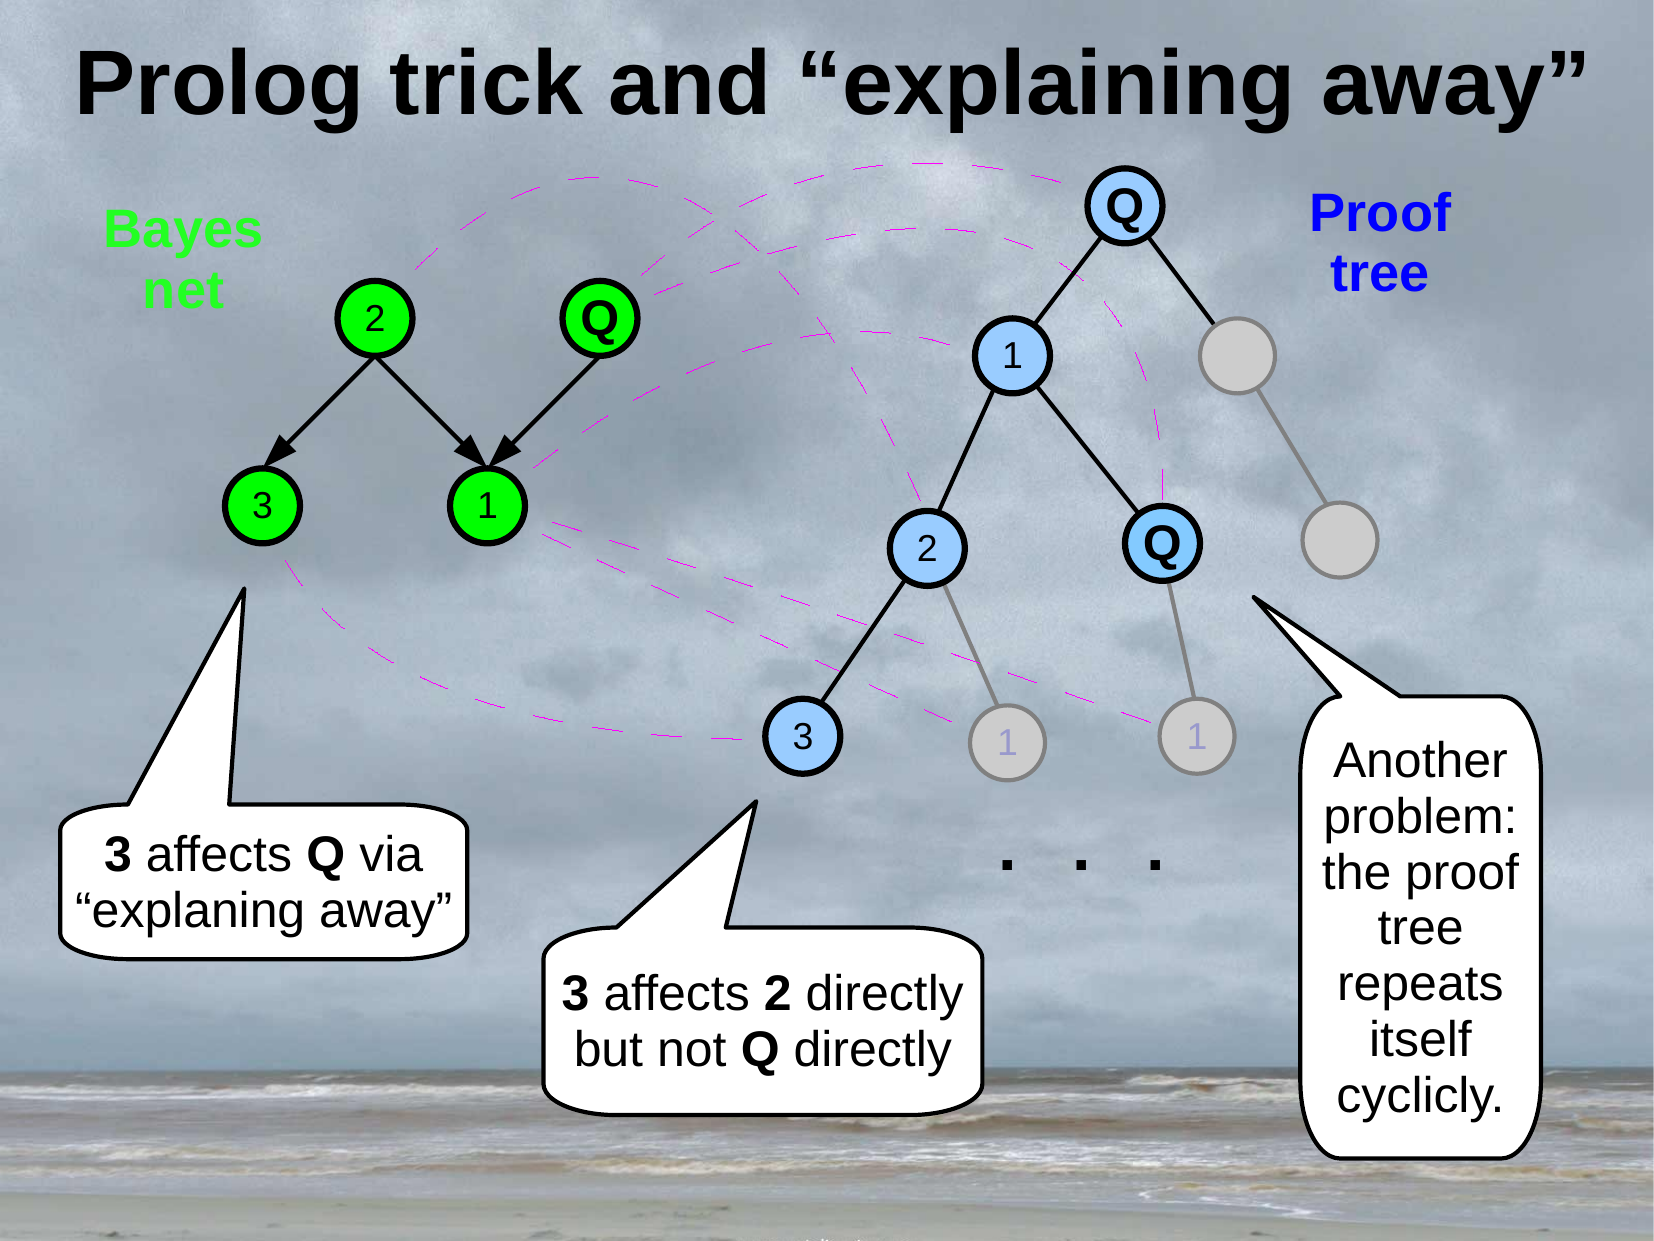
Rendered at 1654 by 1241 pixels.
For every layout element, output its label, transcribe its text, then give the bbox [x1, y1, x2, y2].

text_box Another problem: the proof tree repeats itself cyclicly. [1253, 596, 1541, 1159]
text_box 2 [337, 280, 413, 356]
text_box 1 [1159, 698, 1235, 774]
title Prolog trick and “explaining away” [41, 31, 1626, 136]
text_box Q [1087, 168, 1163, 244]
text_box Proof tree [1270, 174, 1492, 314]
text_box [1200, 318, 1276, 394]
text_box 1 [450, 468, 526, 544]
text_box 1 [975, 318, 1051, 394]
text_box Q [1125, 505, 1201, 581]
text_box [1302, 502, 1378, 578]
text_box 1 [970, 705, 1046, 781]
text_box Bayes net [73, 191, 295, 331]
text_box Q [562, 280, 638, 356]
text_box 3 [765, 698, 841, 774]
text_box 3 affects 2 directly but not Q directly [543, 801, 983, 1116]
text_box 3 [225, 468, 301, 544]
text_box 2 [889, 510, 965, 586]
text_box 3 affects Q via “explaning away” [60, 588, 468, 960]
text_box . . . [983, 802, 1186, 893]
picture [0, 0, 1654, 1241]
